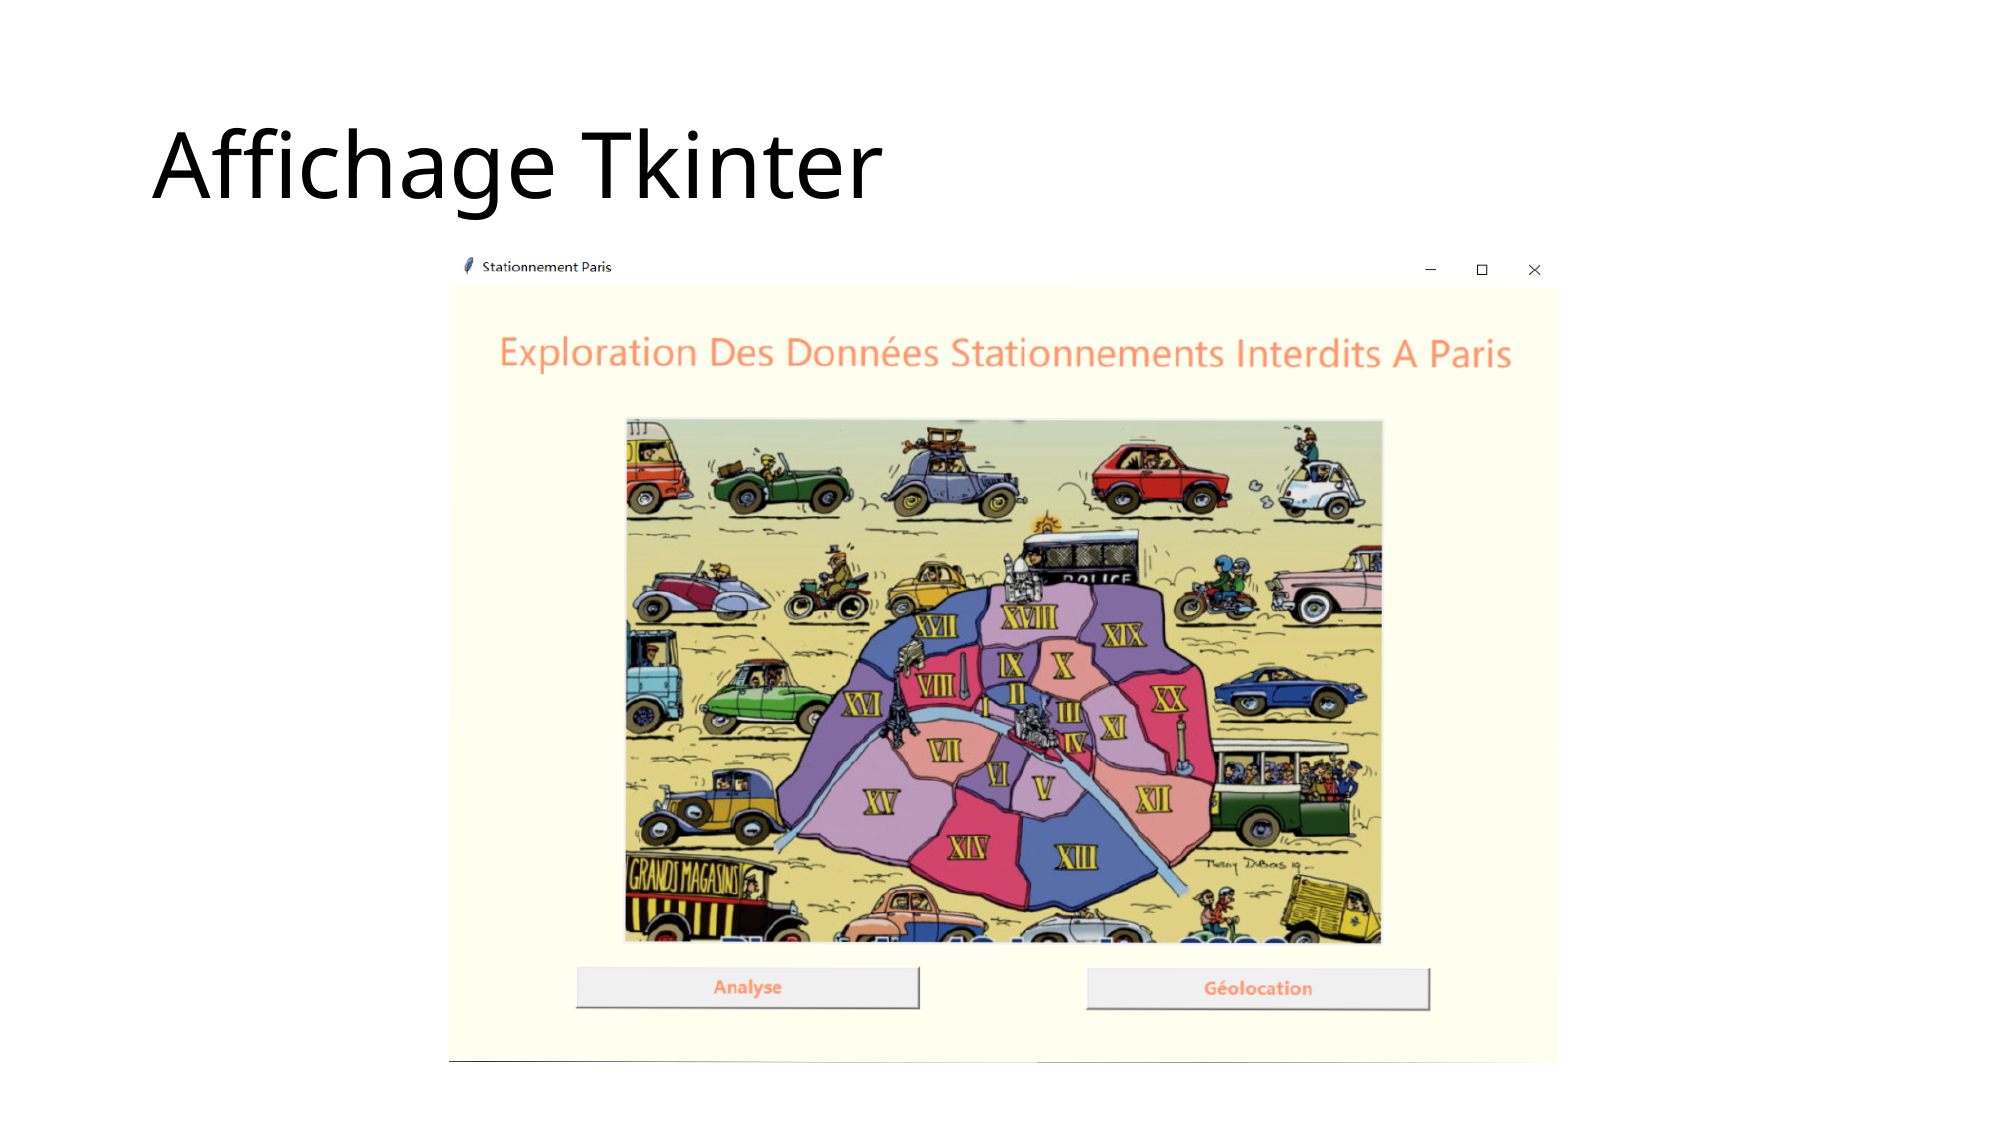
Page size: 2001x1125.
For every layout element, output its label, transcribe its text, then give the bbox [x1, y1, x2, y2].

title Affichage Tkinter [137, 59, 1863, 278]
picture [448, 252, 1560, 1063]
